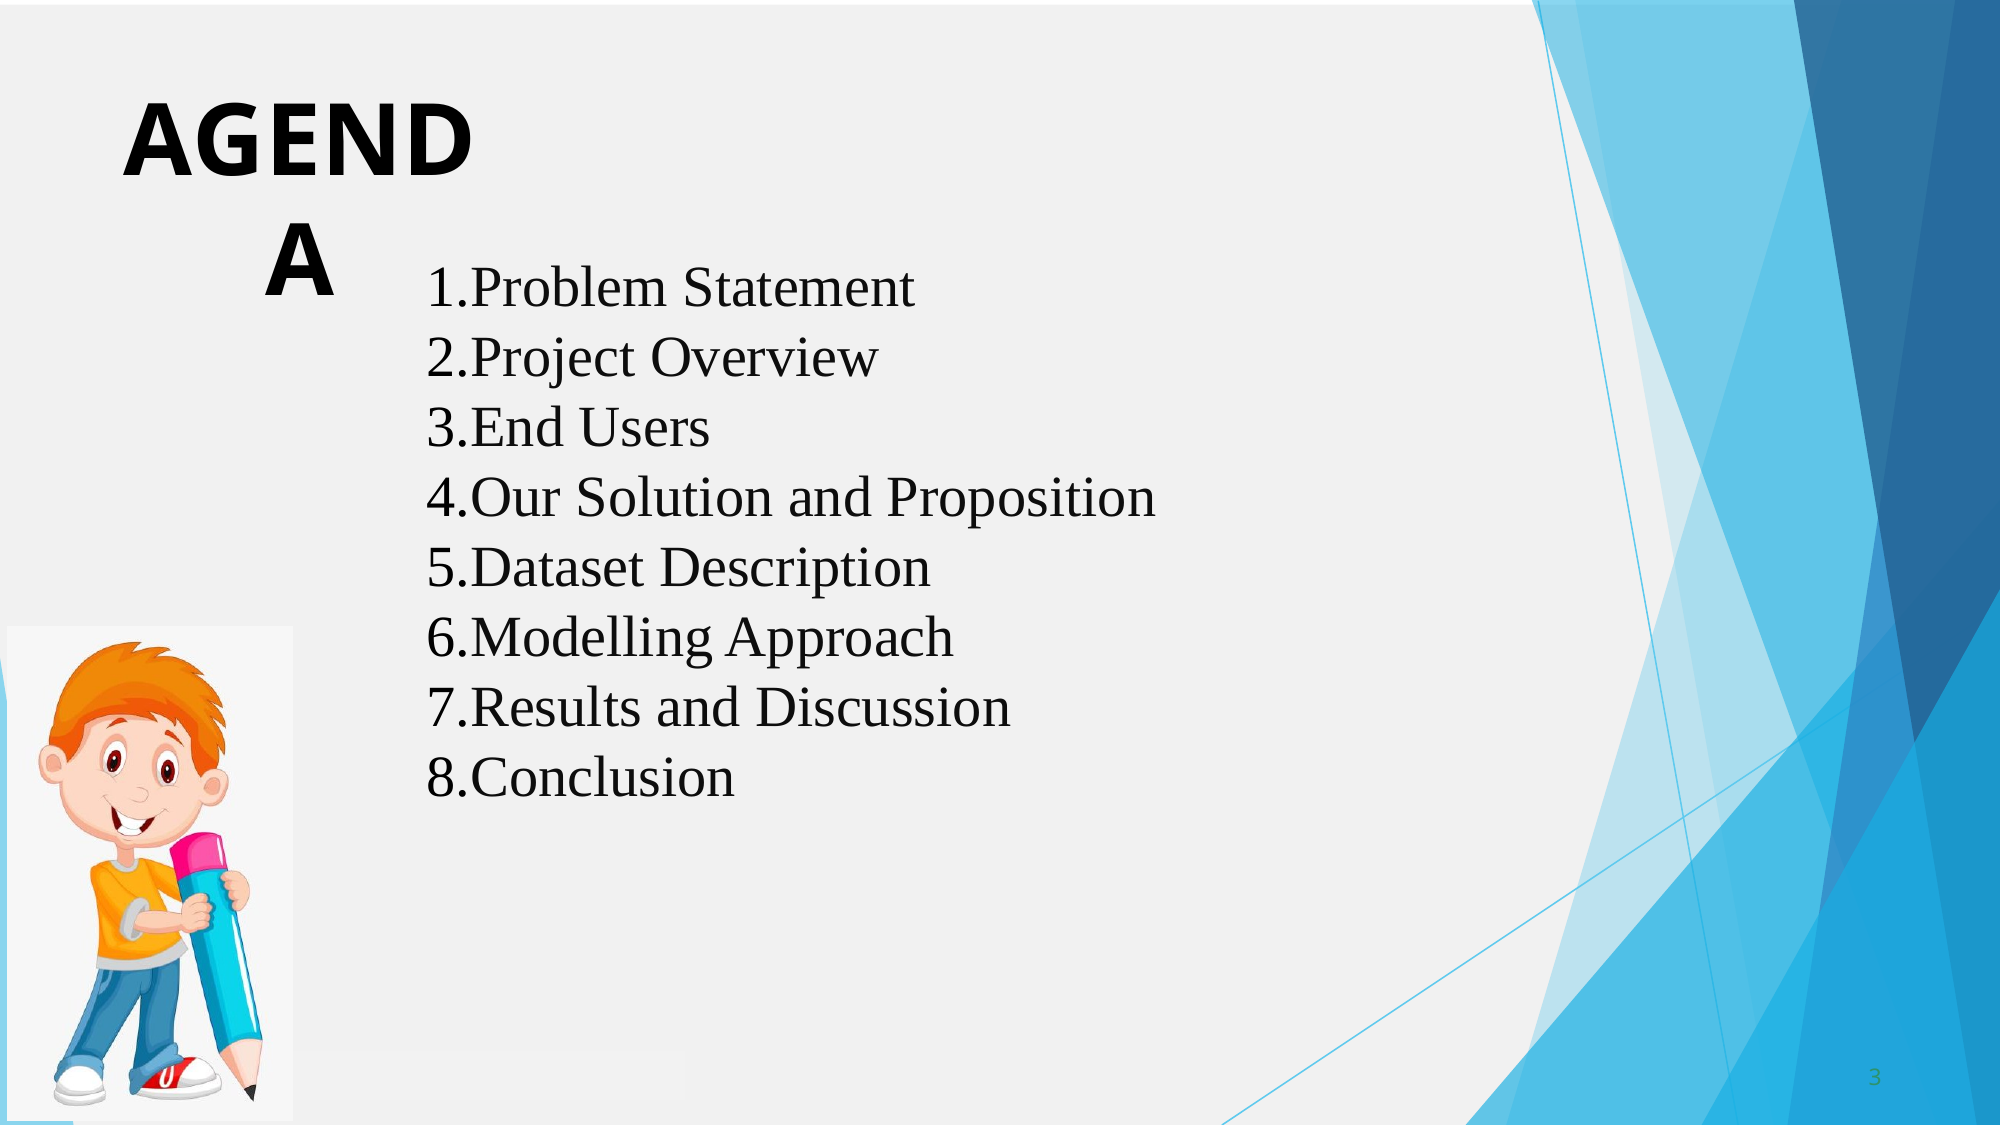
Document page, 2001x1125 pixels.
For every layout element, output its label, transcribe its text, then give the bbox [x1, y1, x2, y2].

slide_number 3 [1862, 1061, 1888, 1094]
title AGENDA [121, 73, 509, 198]
text_box Problem Statement Project Overview End Users Our Solution and Proposition Dataset Description Modelling Approach Results and Discussion Conclusion [411, 170, 1237, 893]
picture [7, 626, 685, 1121]
text_box [0, 0, 2000, 1125]
